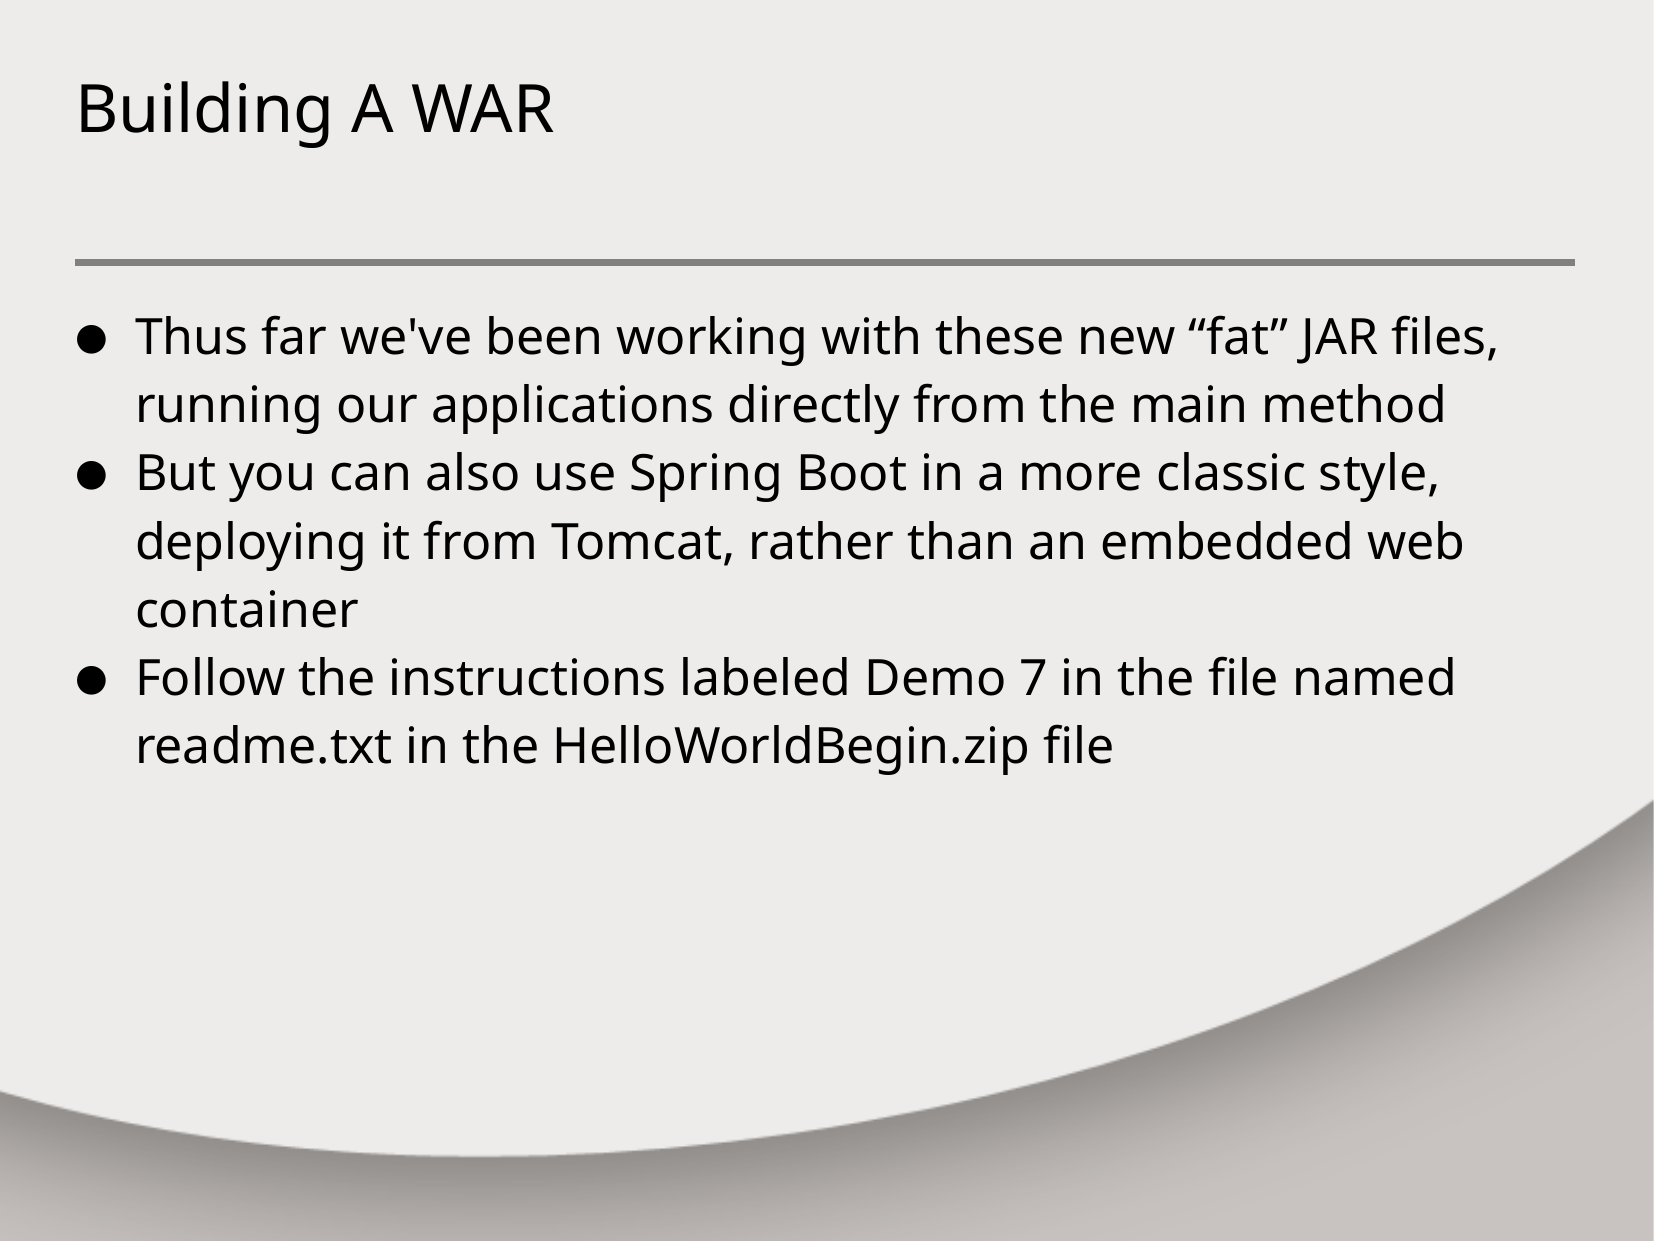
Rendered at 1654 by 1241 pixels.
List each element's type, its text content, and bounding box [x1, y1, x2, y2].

list Thus far we've been working with these new “fat” JAR files, running our applications directly from the main method But you can also use Spring Boot in a more classic style, deploying it from Tomcat, rather than an embedded web container Follow the instructions labeled Demo 7 in the file named readme.txt in the HelloWorldBegin.zip file [75, 300, 1576, 1164]
title Building A WAR [75, 77, 1576, 228]
picture [0, 0, 1654, 1241]
